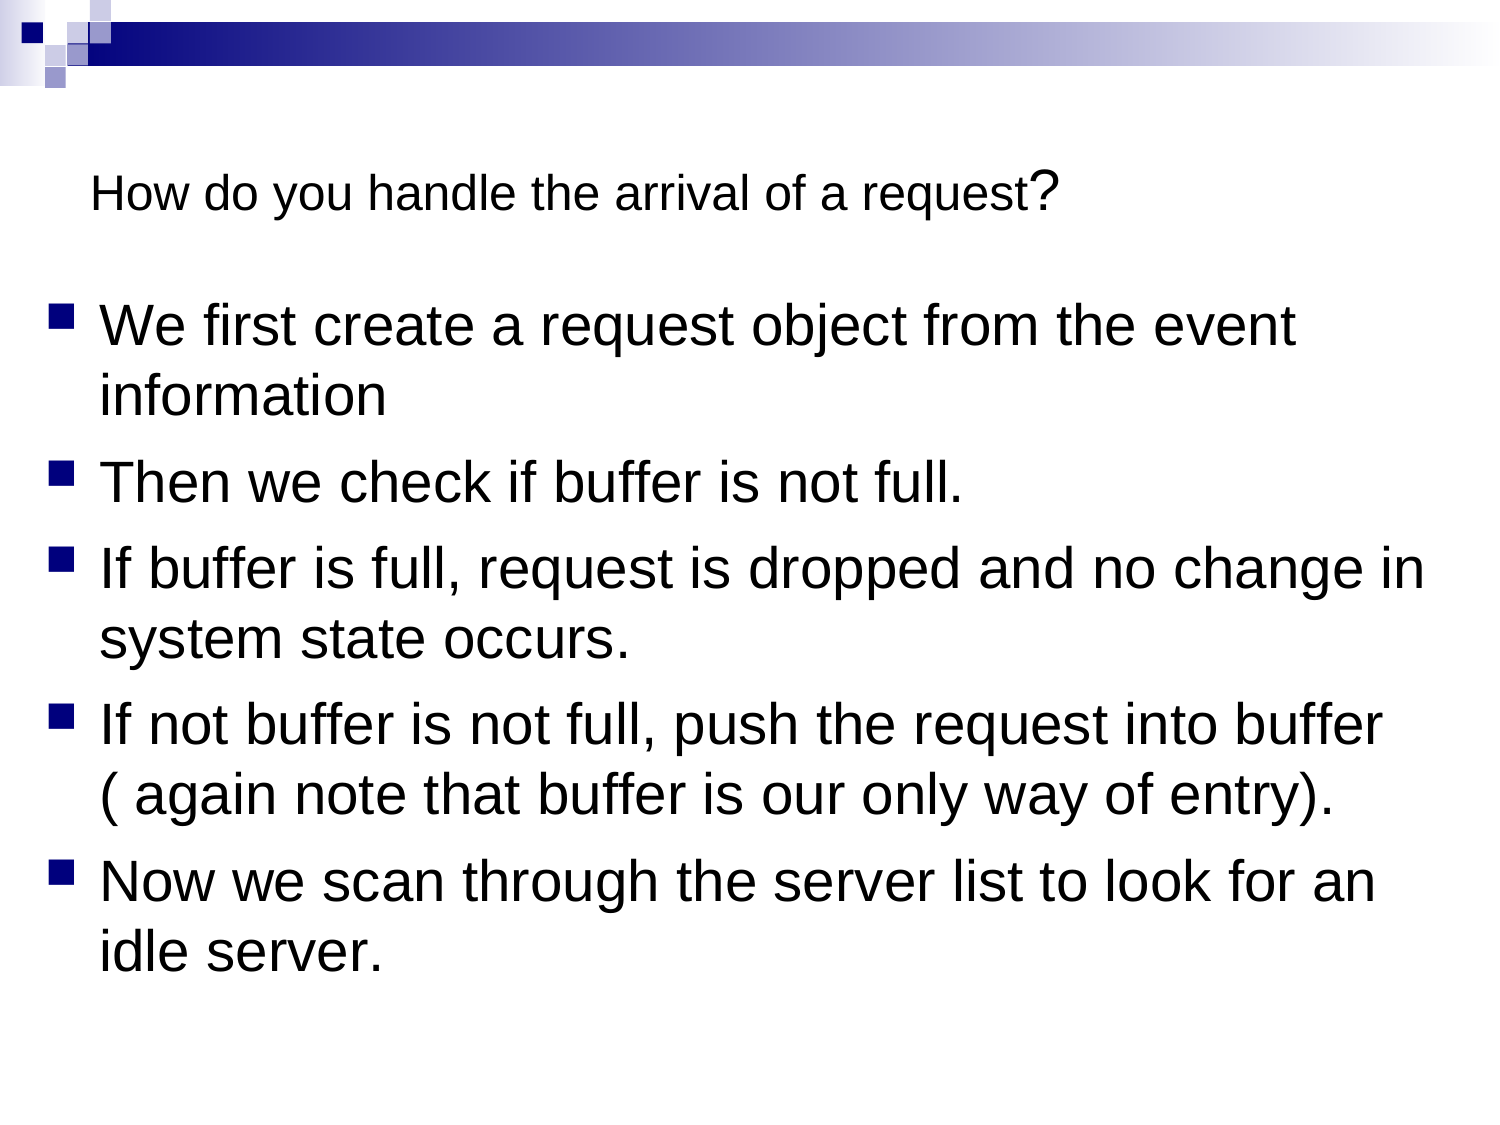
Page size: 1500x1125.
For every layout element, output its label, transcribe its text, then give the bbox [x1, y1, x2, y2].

title How do you handle the arrival of a request? [75, 75, 1426, 193]
list We first create a request object from the event information Then we check if buffer is not full. If buffer is full, request is dropped and no change in system state occurs. If not buffer is not full, push the request into buffer ( again note that buffer is our only way of entry). Now we scan through the server list to look for an idle server. [30, 193, 1456, 1125]
